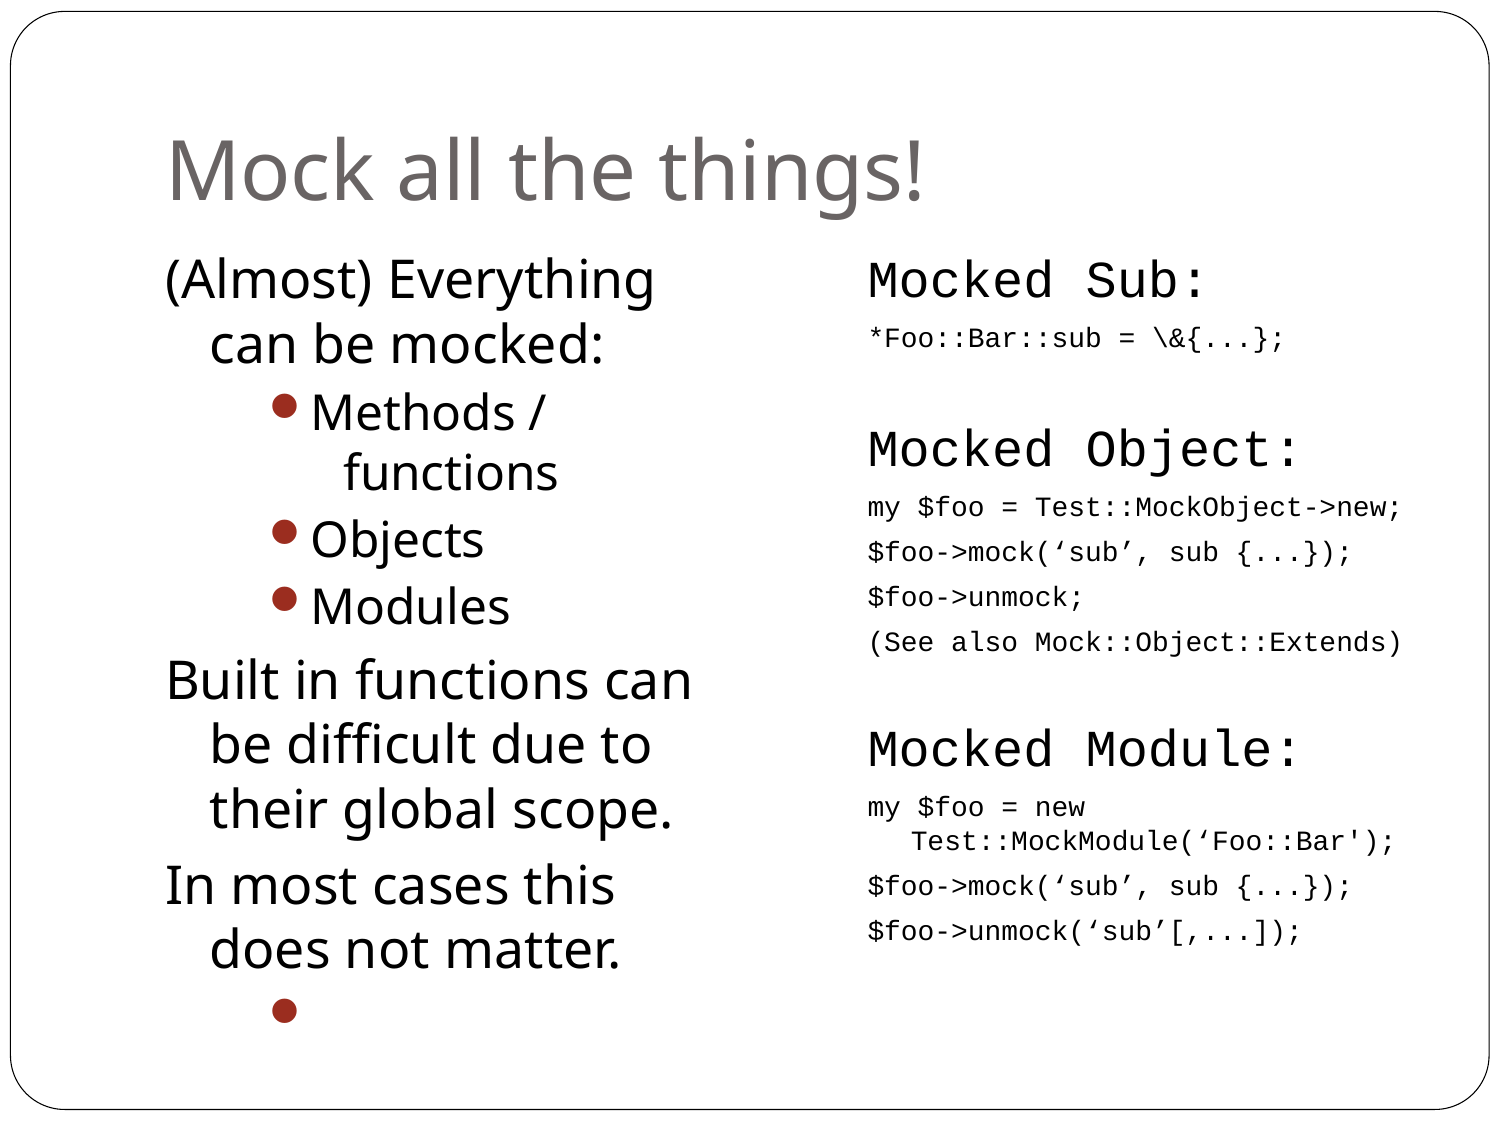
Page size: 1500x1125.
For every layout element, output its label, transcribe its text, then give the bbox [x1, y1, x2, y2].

title Mock all the things! [150, 45, 1426, 233]
list (Almost) Everything can be mocked: Methods / functions Objects Modules Built in functions can be difficult due to their global scope. In most cases this does not matter. [150, 237, 766, 988]
list Mocked Sub: *Foo::Bar::sub = \&{...}; Mocked Object: my $foo = Test::MockObject->new; $foo->mock(‘sub’, sub {...}); $foo->unmock; (See also Mock::Object::Extends) Mocked Module: my $foo = new Test::MockModule(‘Foo::Bar'); $foo->mock(‘sub’, sub {...}); $foo->unmock(‘sub’[,...]); [809, 237, 1425, 988]
